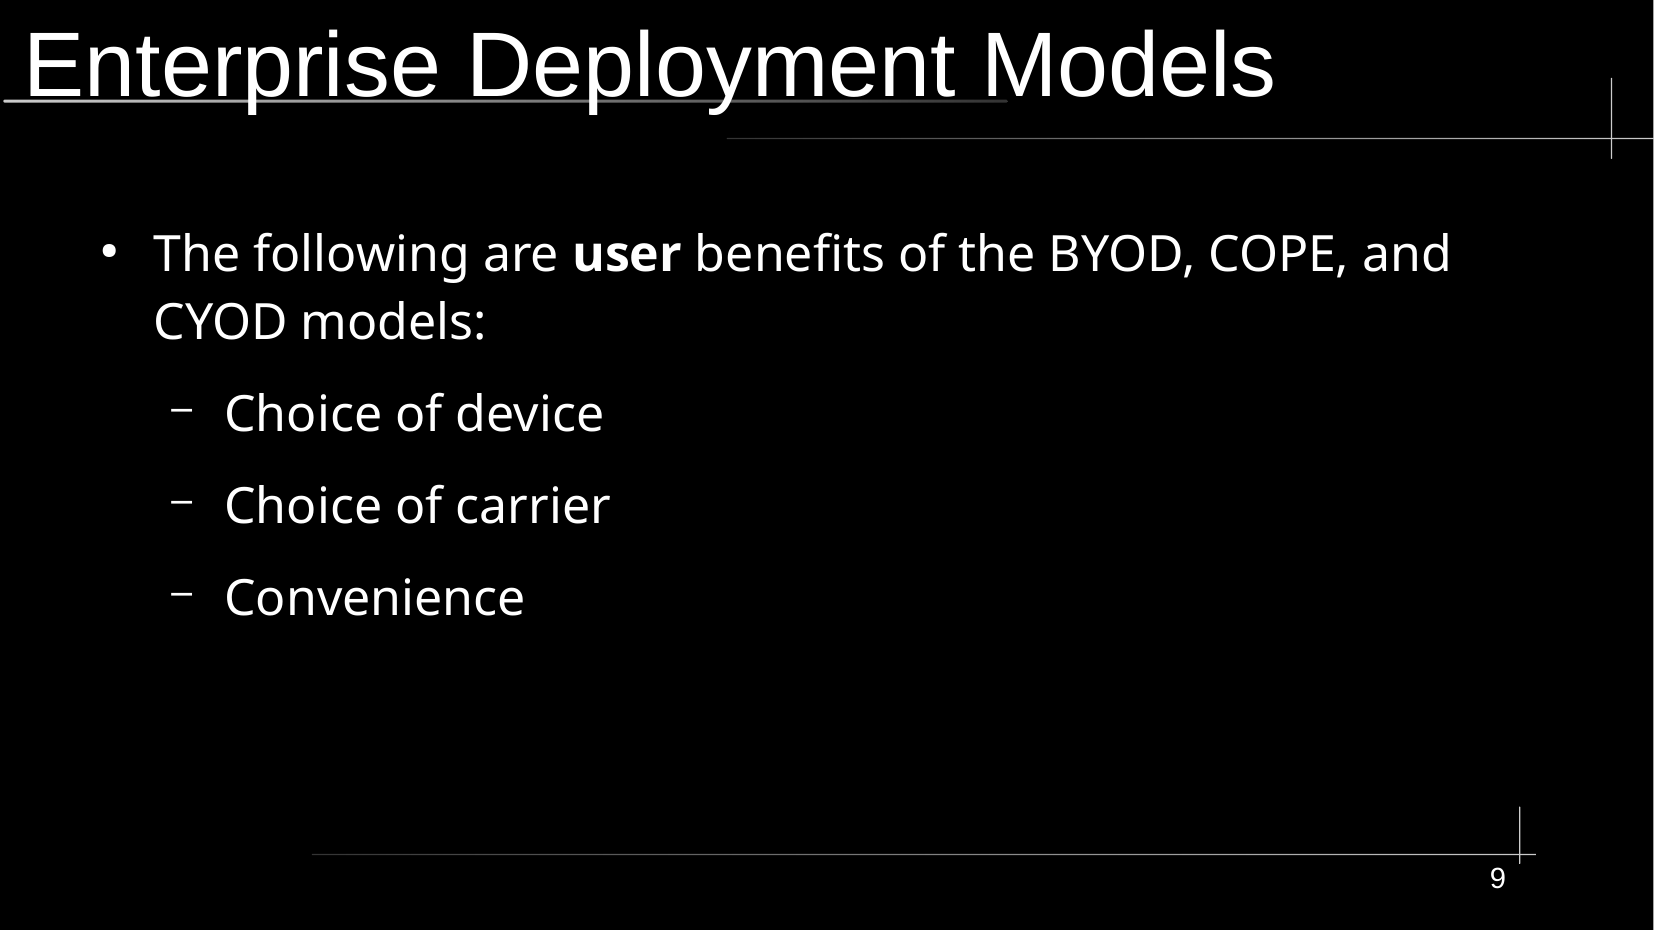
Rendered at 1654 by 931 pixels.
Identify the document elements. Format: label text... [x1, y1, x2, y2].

title Enterprise Deployment Models [23, 11, 1589, 119]
list The following are user benefits of the BYOD, COPE, and CYOD models: Choice of device Choice of carrier Convenience [82, 217, 1571, 758]
